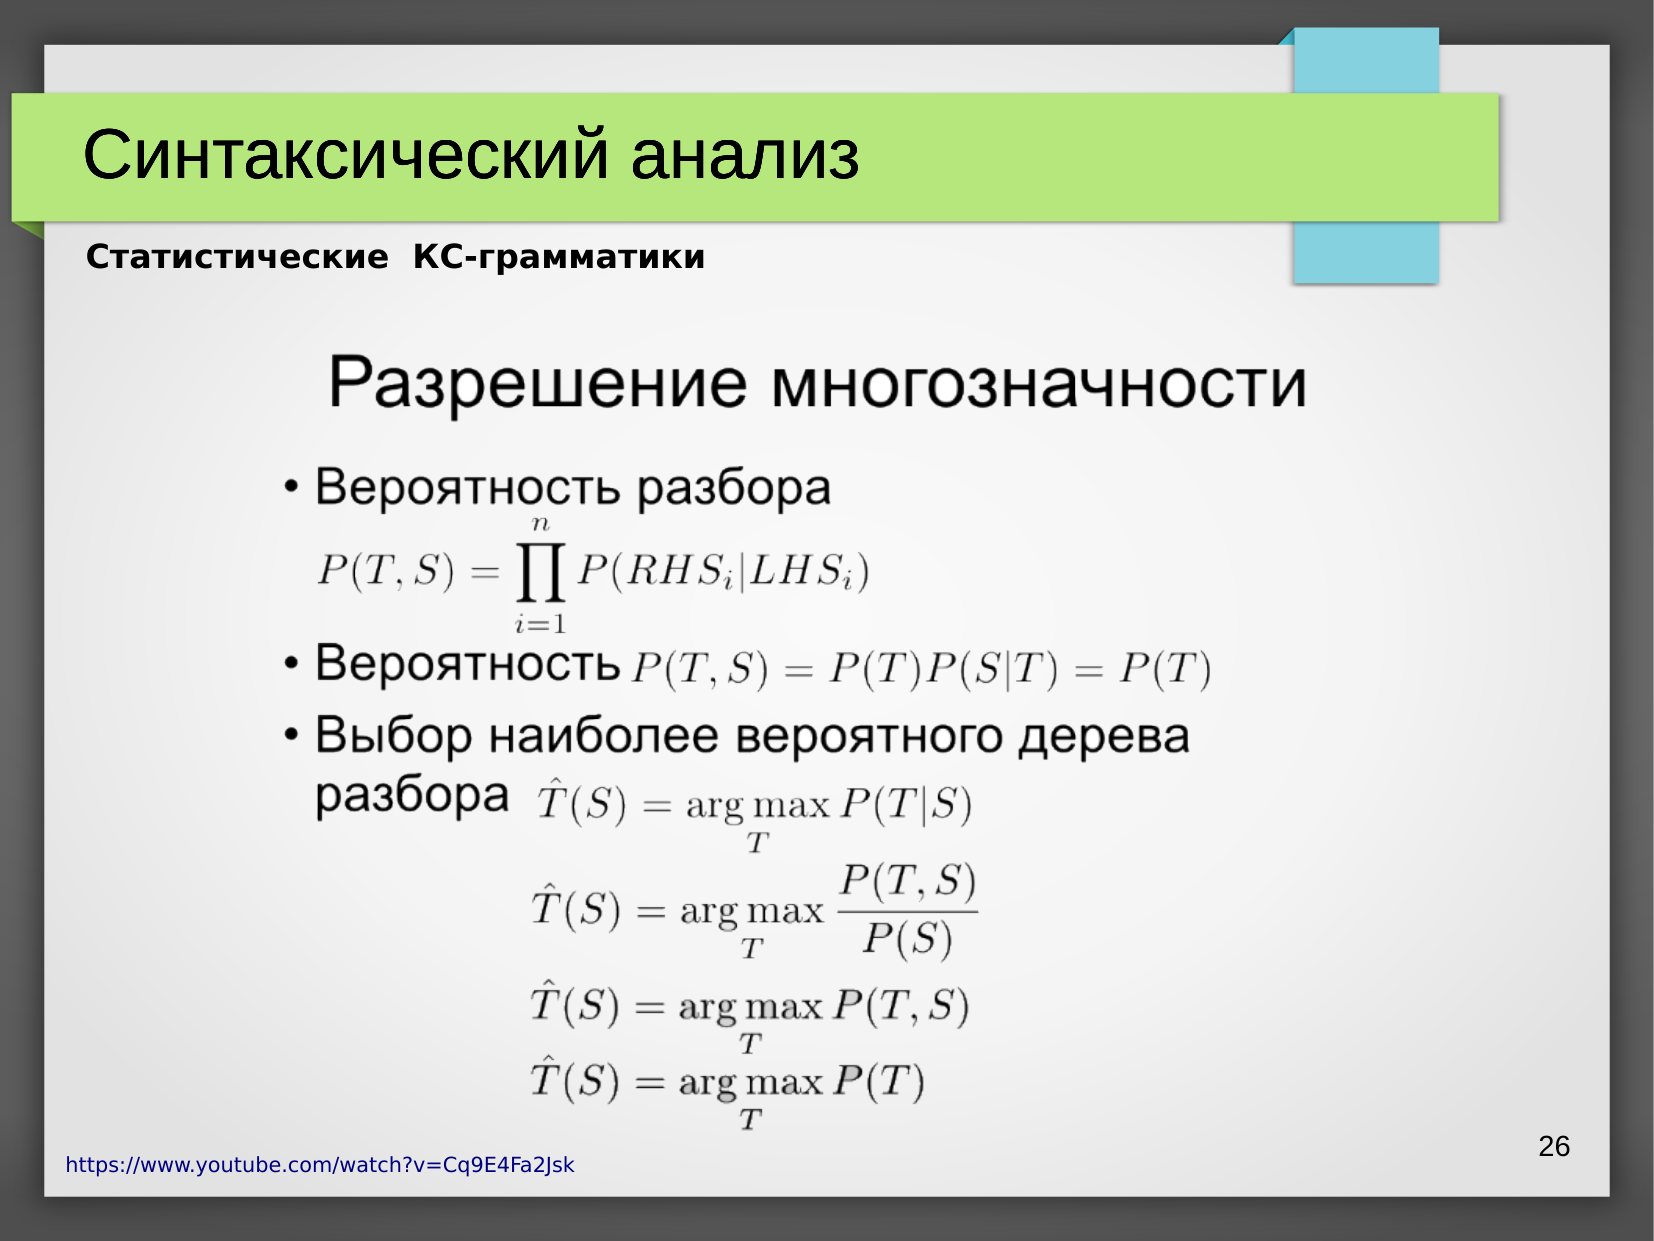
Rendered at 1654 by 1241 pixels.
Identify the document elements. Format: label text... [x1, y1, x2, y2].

text_box Статистические КС-грамматики [70, 230, 1075, 296]
title Синтаксический анализ [82, 114, 993, 194]
picture [0, 0, 1654, 1241]
text_box https://www.youtube.com/watch?v=Cq9E4Fa2Jsk [50, 1145, 615, 1185]
